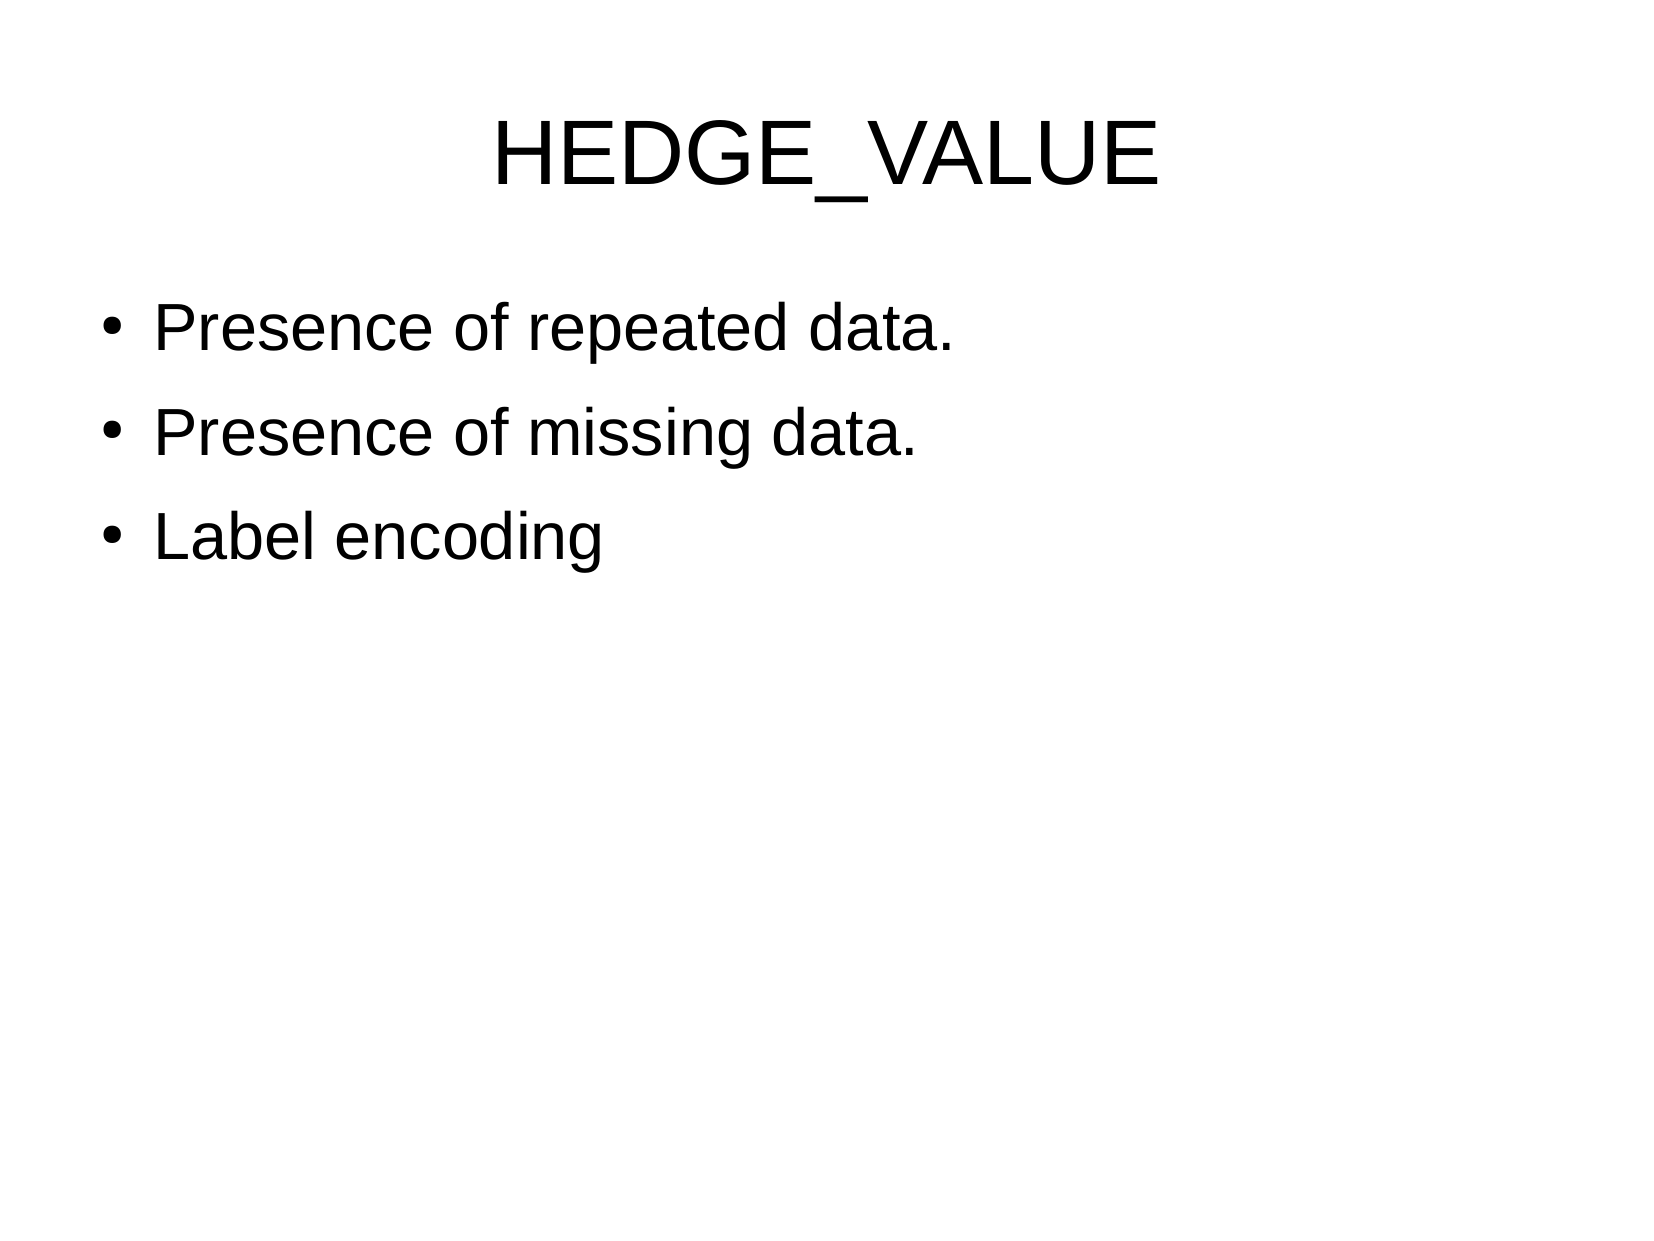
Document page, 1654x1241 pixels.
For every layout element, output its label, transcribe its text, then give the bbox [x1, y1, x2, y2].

list Presence of repeated data. Presence of missing data. Label encoding [82, 290, 1571, 1010]
title HEDGE_VALUE [82, 49, 1571, 257]
